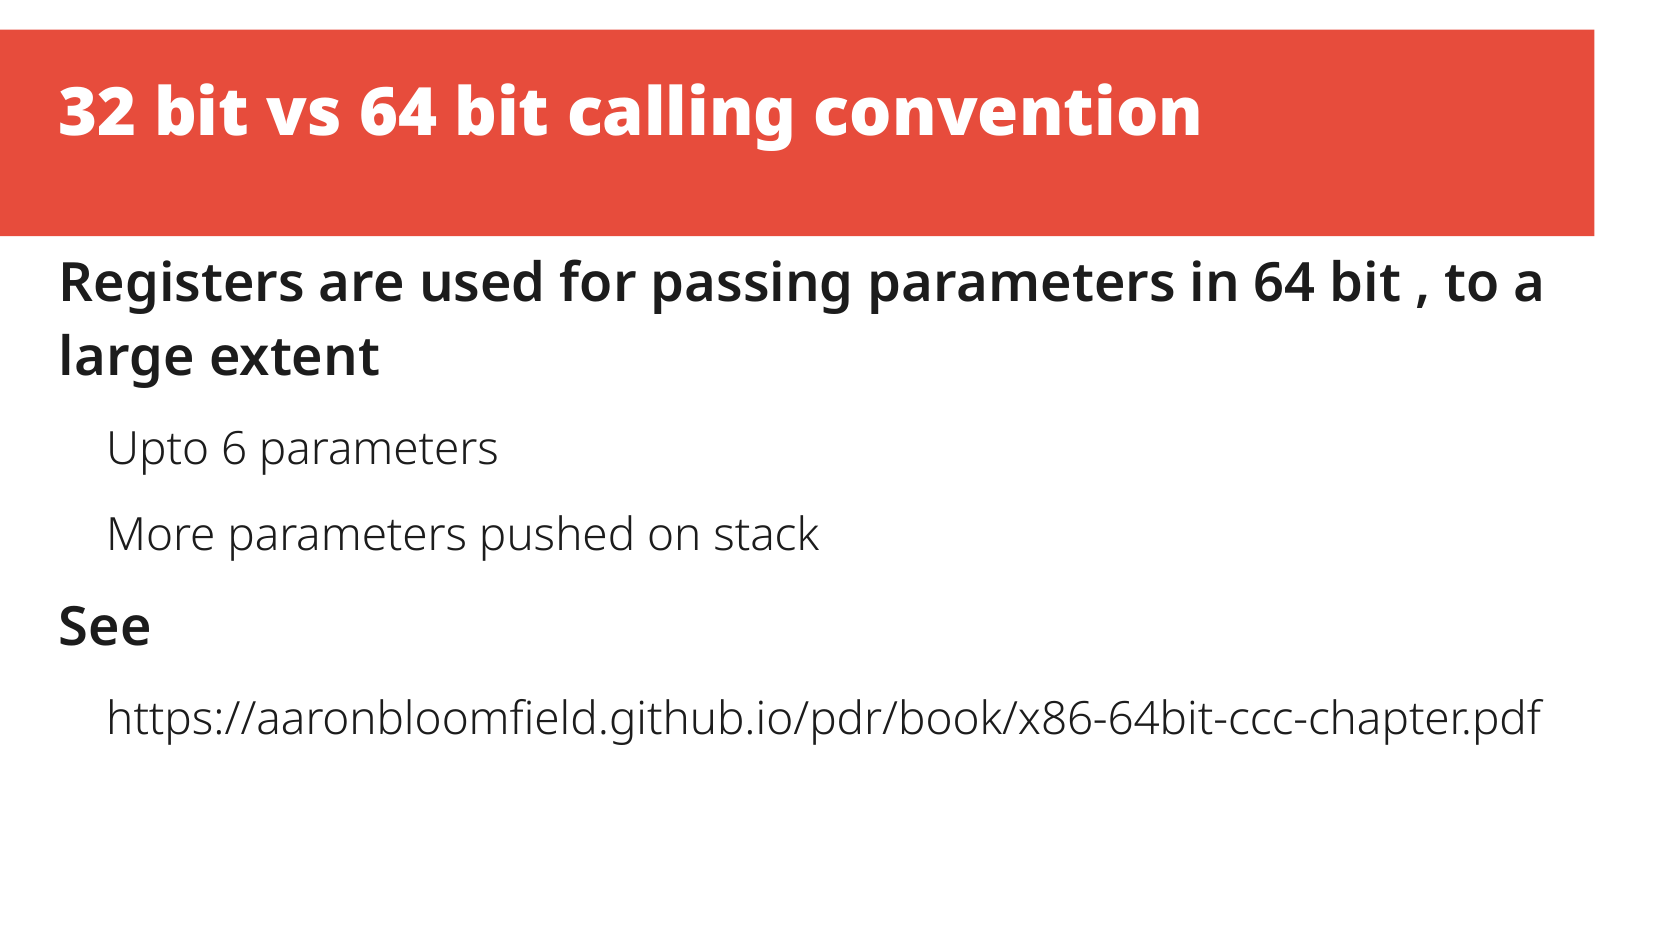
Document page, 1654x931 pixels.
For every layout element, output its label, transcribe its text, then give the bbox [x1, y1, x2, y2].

list Registers are used for passing parameters in 64 bit , to a large extent Upto 6 parameters More parameters pushed on stack See https://aaronbloomfield.github.io/pdr/book/x86-64bit-ccc-chapter.pdf [59, 243, 1565, 820]
title 32 bit vs 64 bit calling convention [59, 44, 1595, 156]
